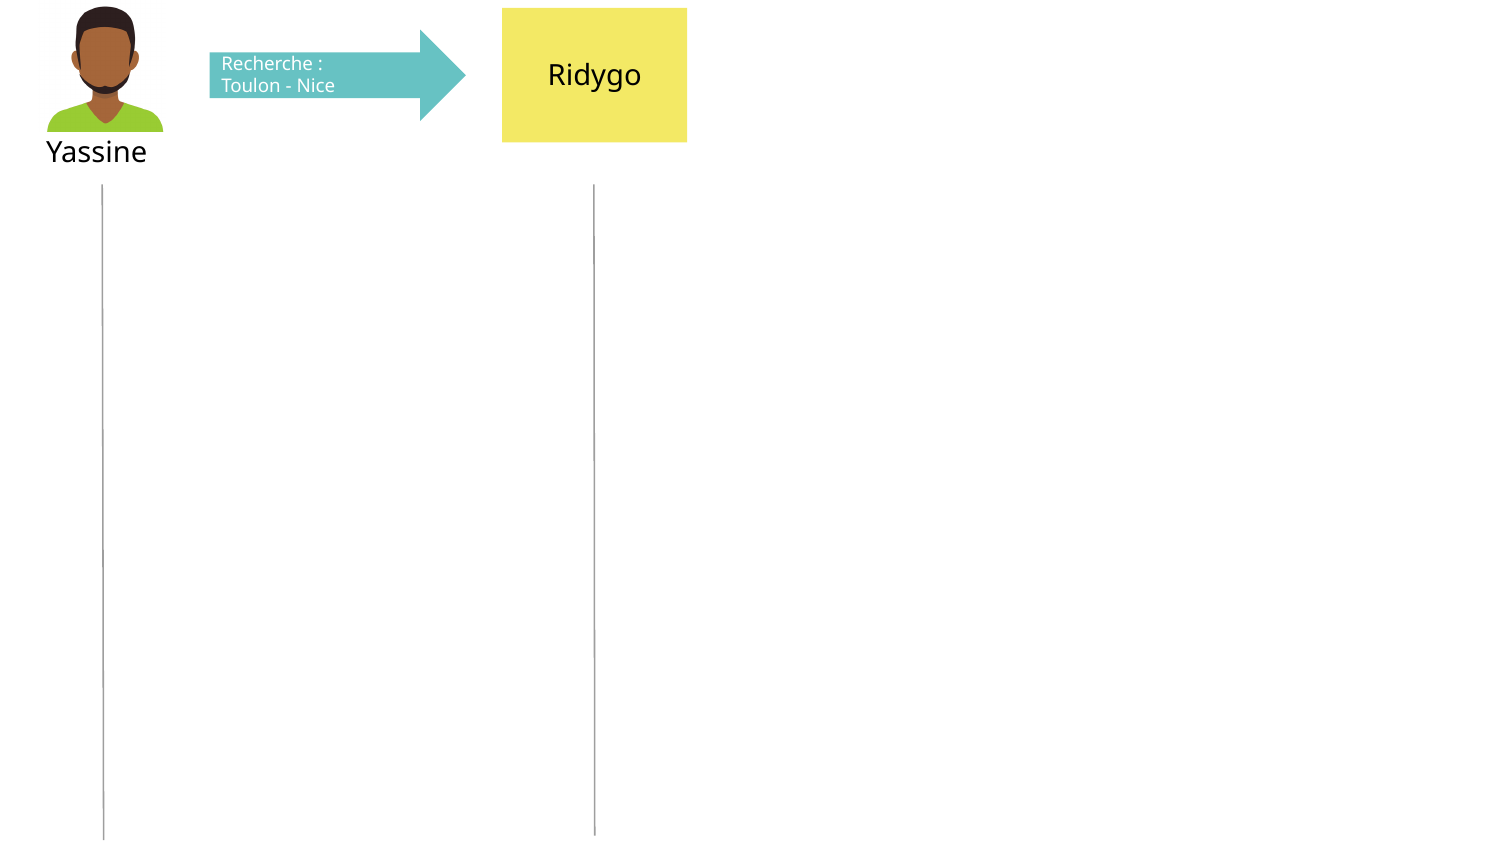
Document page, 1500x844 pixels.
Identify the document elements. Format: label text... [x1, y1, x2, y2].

picture [38, 0, 166, 118]
text_box Ridygo [502, 41, 688, 107]
text_box Recherche : Toulon - Nice [206, 36, 432, 112]
text_box [502, 7, 688, 41]
text_box [502, 107, 688, 143]
text_box [420, 29, 427, 36]
text_box Yassine [31, 118, 174, 184]
text_box [432, 41, 466, 110]
text_box [420, 112, 430, 122]
